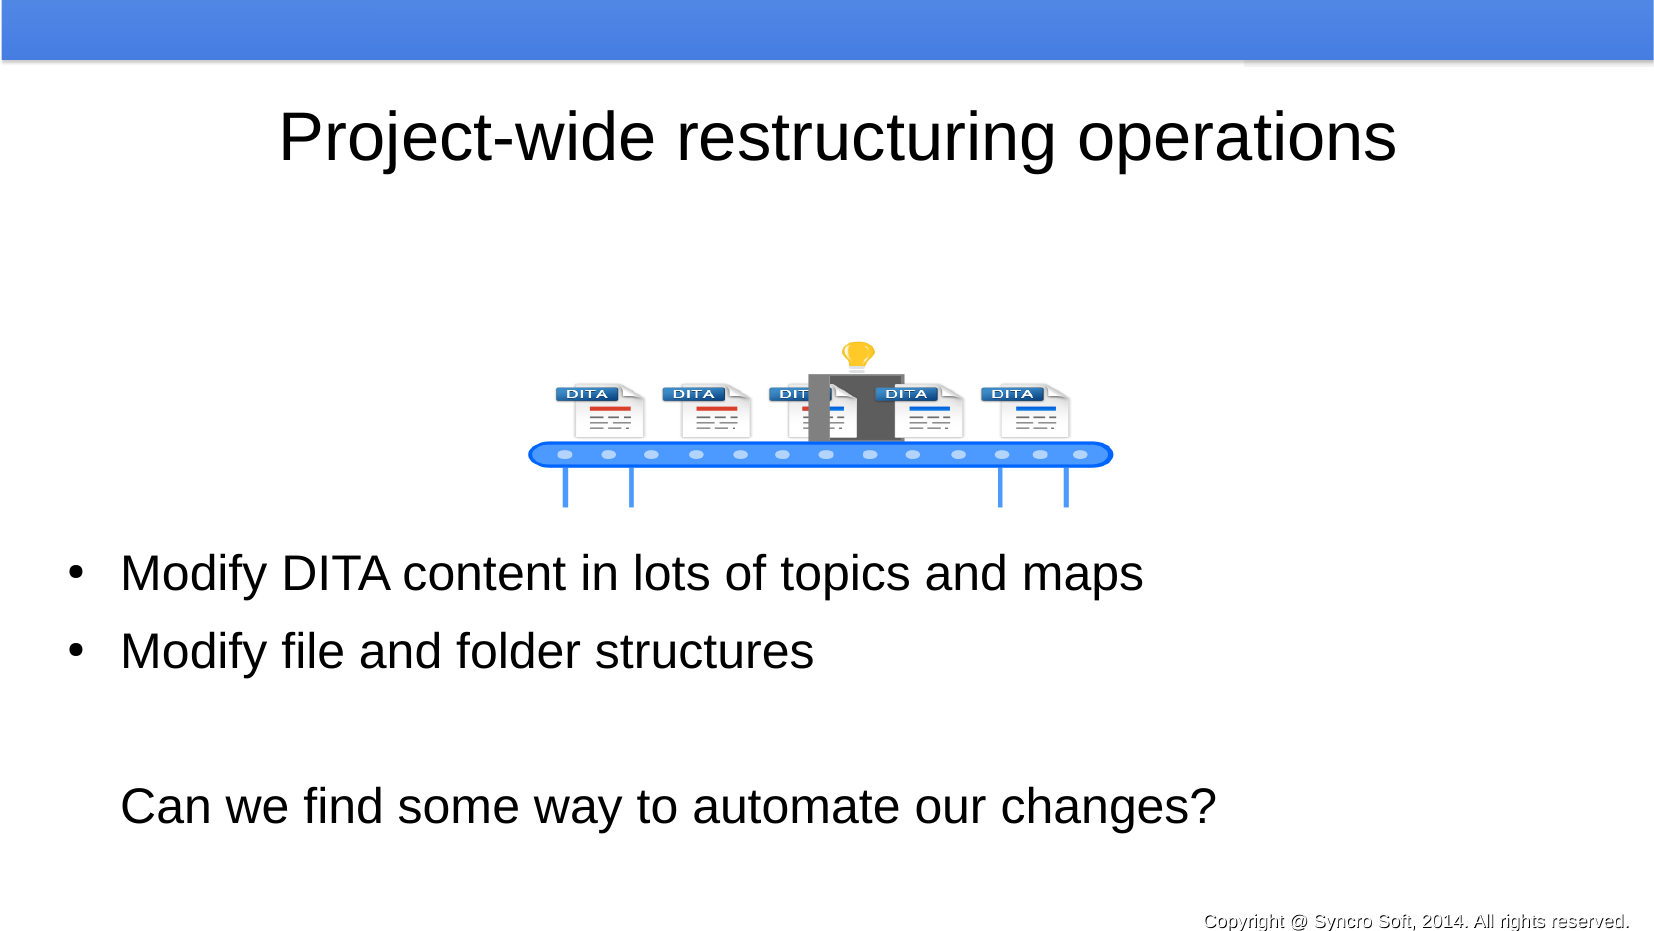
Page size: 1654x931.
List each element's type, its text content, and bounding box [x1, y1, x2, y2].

picture [450, 213, 1201, 552]
picture [1, 0, 1654, 67]
title Project-wide restructuring operations [82, 59, 1571, 215]
list Modify DITA content in lots of topics and maps Modify file and folder structures Can we find some way to automate our changes? [49, 467, 1538, 931]
